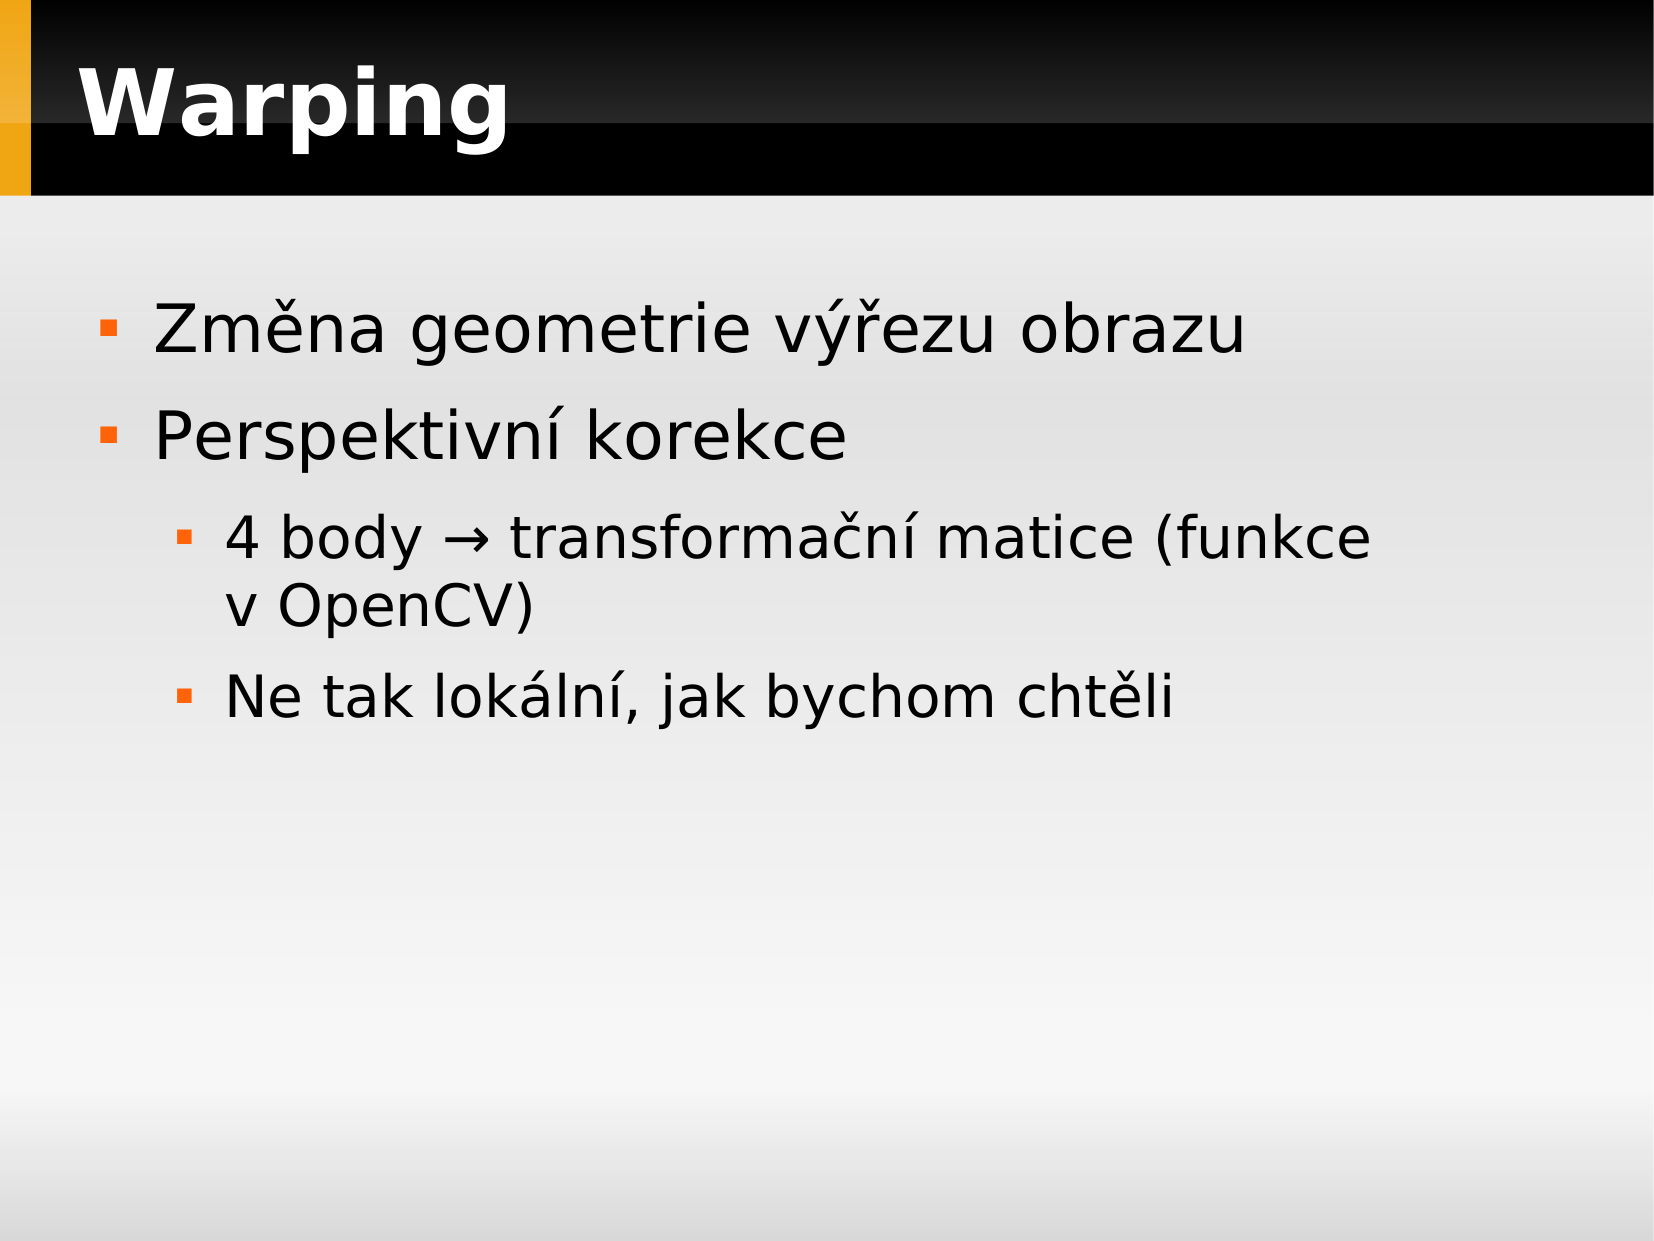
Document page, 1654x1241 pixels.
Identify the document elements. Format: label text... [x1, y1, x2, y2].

list Změna geometrie výřezu obrazu Perspektivní korekce 4 body → transformační matice (funkce v OpenCV) Ne tak lokální, jak bychom chtěli [82, 290, 1571, 1109]
picture [0, 0, 1654, 1241]
title Warping [76, 0, 1565, 208]
